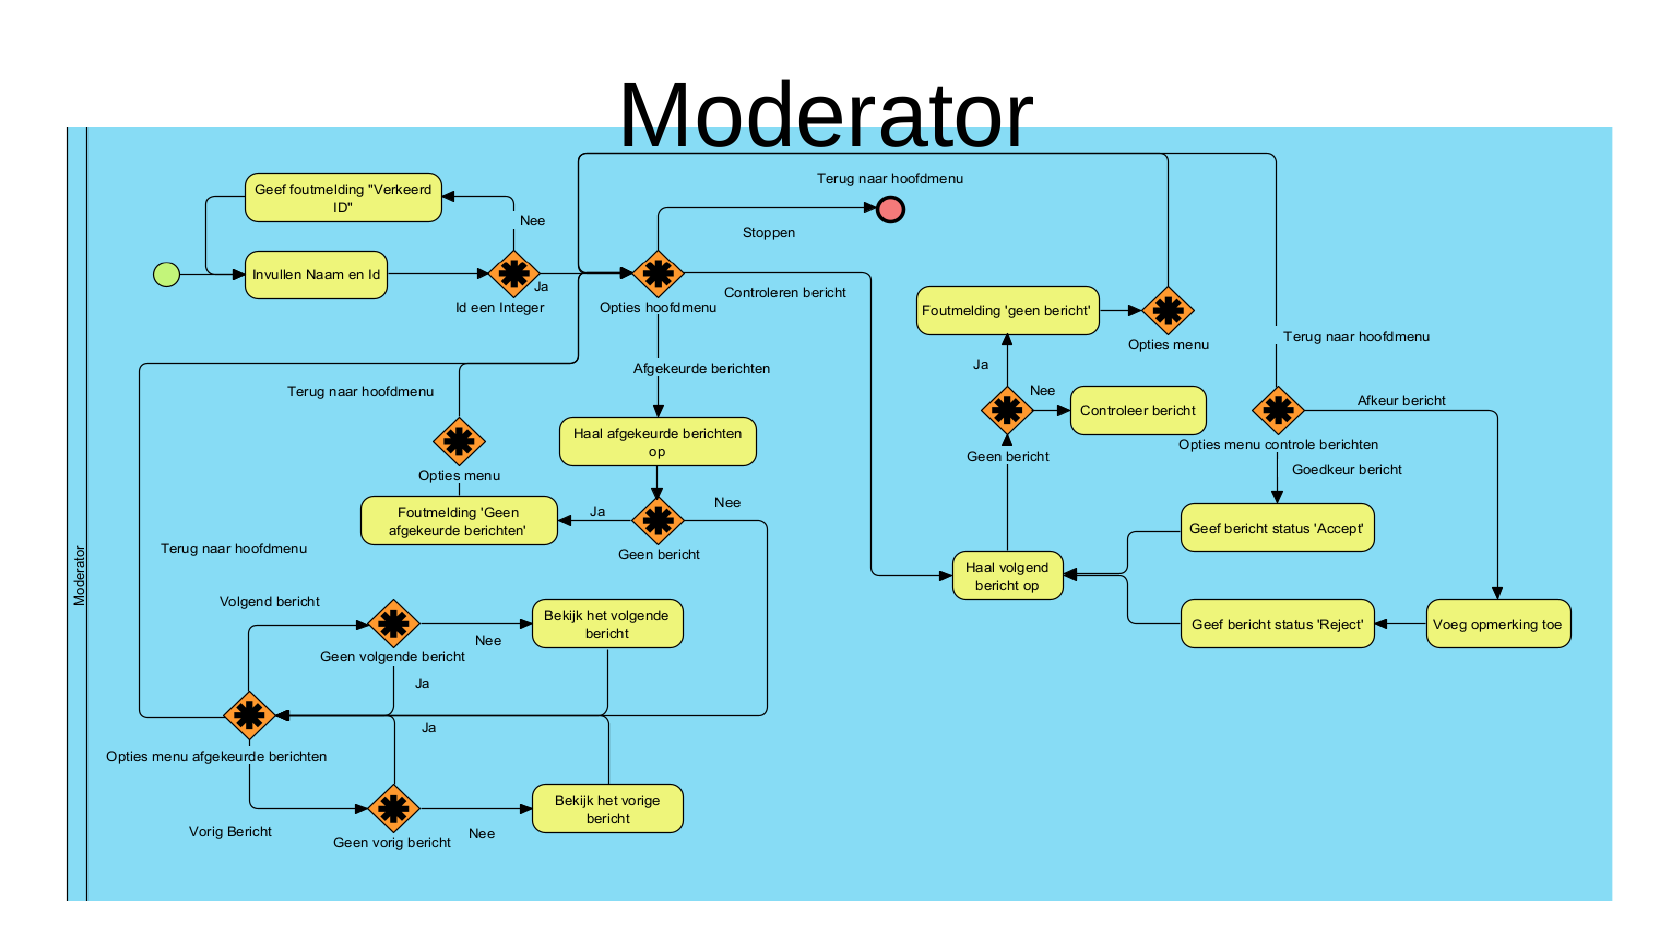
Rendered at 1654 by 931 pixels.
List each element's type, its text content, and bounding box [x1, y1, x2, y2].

title Moderator [82, 37, 1571, 193]
picture [65, 127, 1613, 901]
